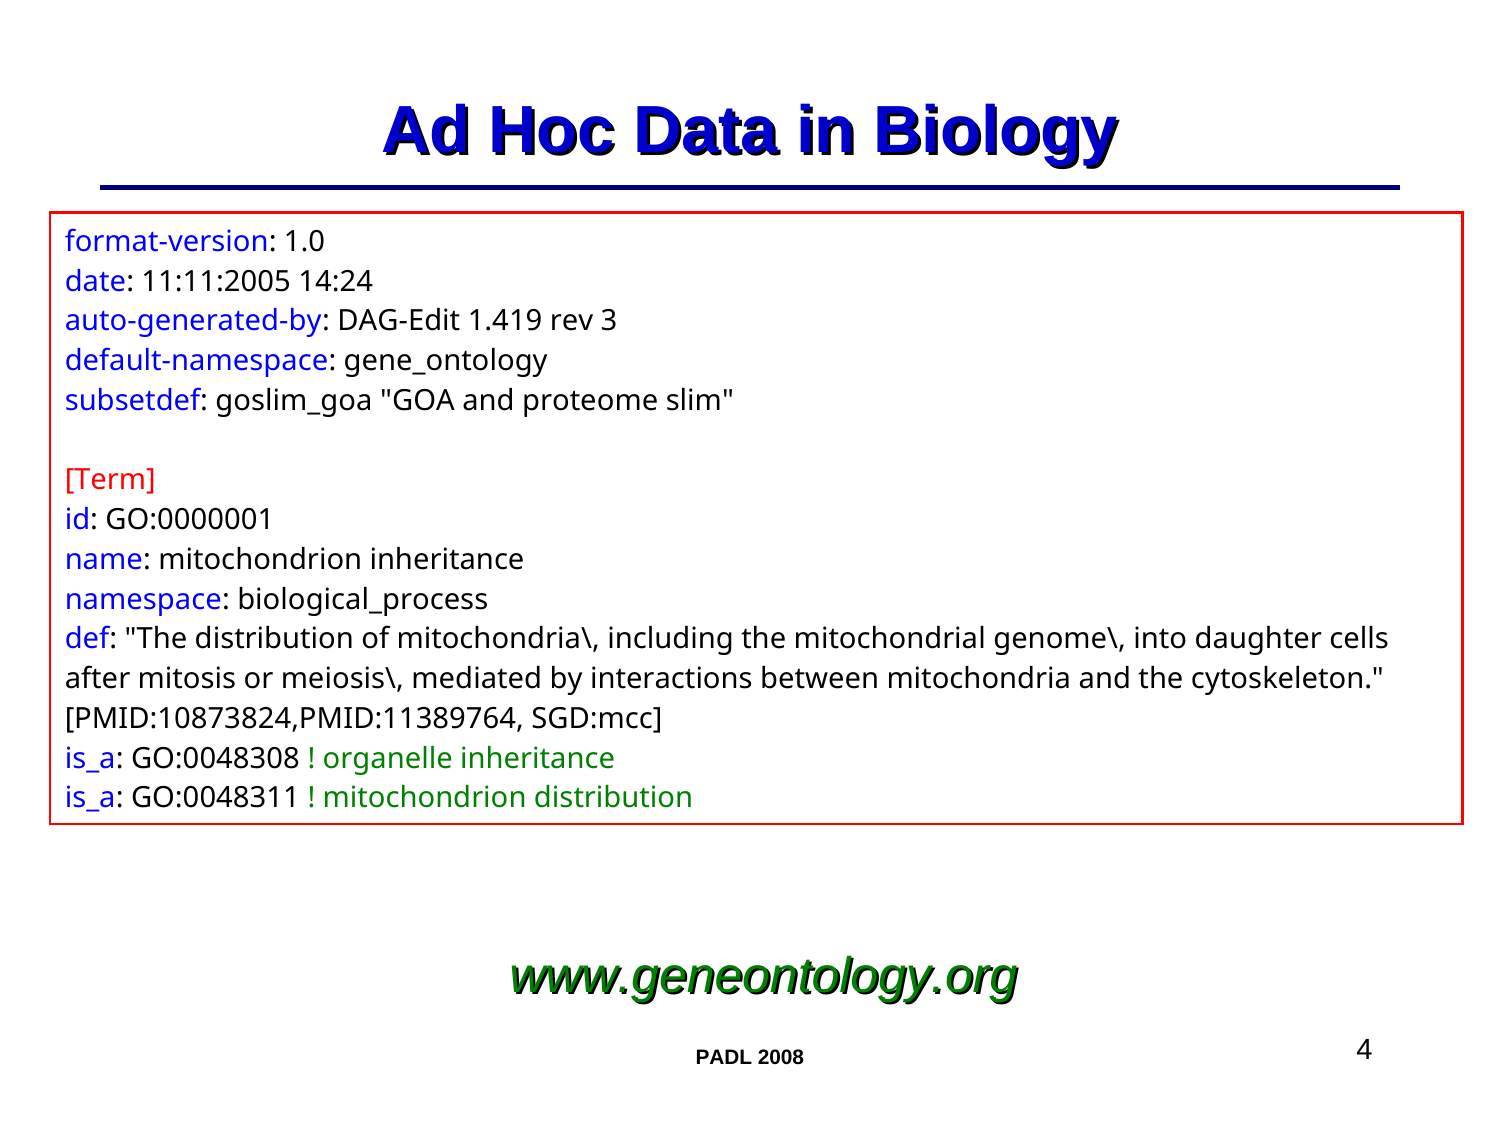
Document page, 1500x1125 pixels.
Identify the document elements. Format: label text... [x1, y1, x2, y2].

text_box format-version: 1.0 date: 11:11:2005 14:24 auto-generated-by: DAG-Edit 1.419 rev 3 default-namespace: gene_ontology subsetdef: goslim_goa "GOA and proteome slim" [Term] id: GO:0000001 name: mitochondrion inheritance namespace: biological_process def: "The distribution of mitochondria\, including the mitochondrial genome\, into daughter cells after mitosis or meiosis\, mediated by interactions between mitochondria and the cytoskeleton." [PMID:10873824,PMID:11389764, SGD:mcc] is_a: GO:0048308 ! organelle inheritance is_a: GO:0048311 ! mitochondrion distribution [50, 212, 1463, 825]
title Ad Hoc Data in Biology [24, 84, 1476, 175]
text_box www.geneontology.org [412, 939, 1101, 1011]
